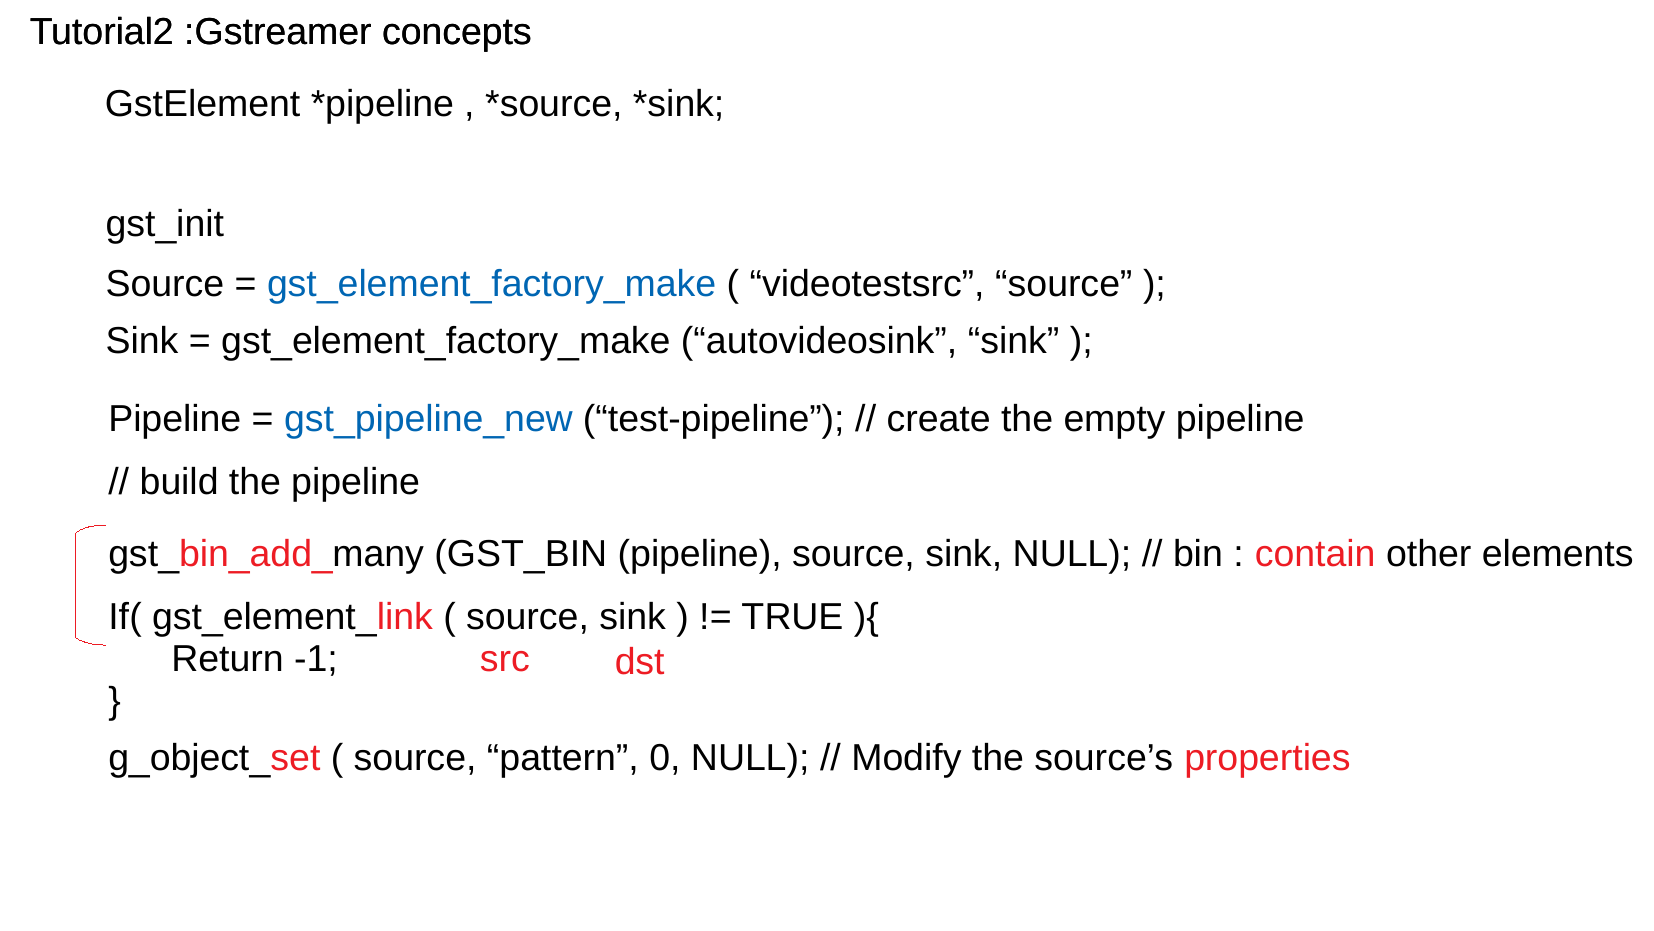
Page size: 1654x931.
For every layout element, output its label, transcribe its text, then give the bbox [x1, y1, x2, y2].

text_box g_object_set ( source, “pattern”, 0, NULL); // Modify the source’s properties [93, 729, 1366, 787]
text_box GstElement *pipeline , *source, *sink; [90, 75, 740, 132]
text_box Pipeline = gst_pipeline_new (“test-pipeline”); // create the empty pipeline [93, 390, 1321, 447]
text_box src [465, 630, 571, 687]
text_box Tutorial2 :Gstreamer concepts [15, 3, 547, 61]
text_box Source = gst_element_factory_make ( “videotestsrc”, “source” ); [90, 255, 1182, 312]
text_box Sink = gst_element_factory_make (“autovideosink”, “sink” ); [90, 311, 1108, 369]
text_box If( gst_element_link ( source, sink ) != TRUE ){ Return -1; } [93, 588, 895, 729]
text_box dst [600, 633, 706, 691]
text_box gst_init [90, 195, 400, 252]
text_box gst_bin_add_many (GST_BIN (pipeline), source, sink, NULL); // bin : contain other elements [93, 525, 1649, 582]
text_box // build the pipeline [93, 453, 436, 511]
